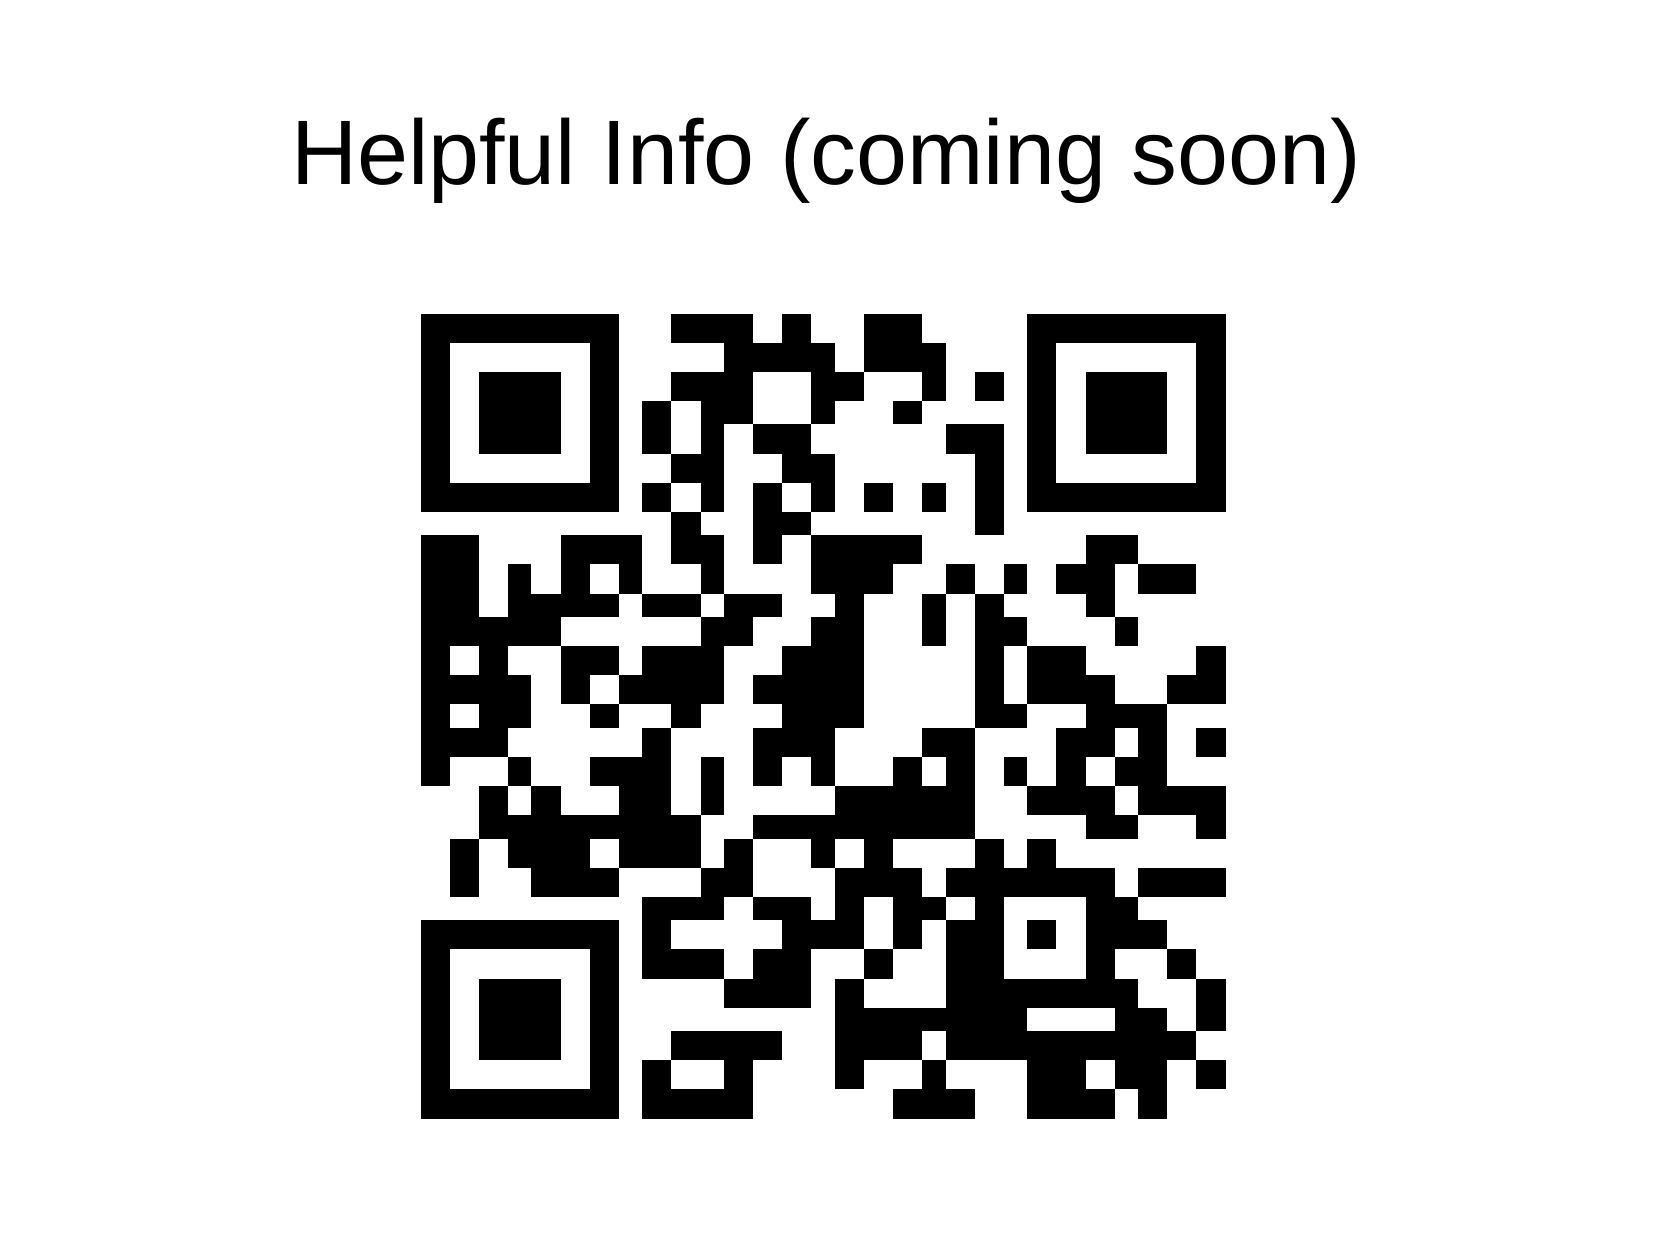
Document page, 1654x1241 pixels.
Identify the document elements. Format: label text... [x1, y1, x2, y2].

picture [316, 209, 1337, 1231]
title Helpful Info (coming soon) [82, 49, 1571, 257]
